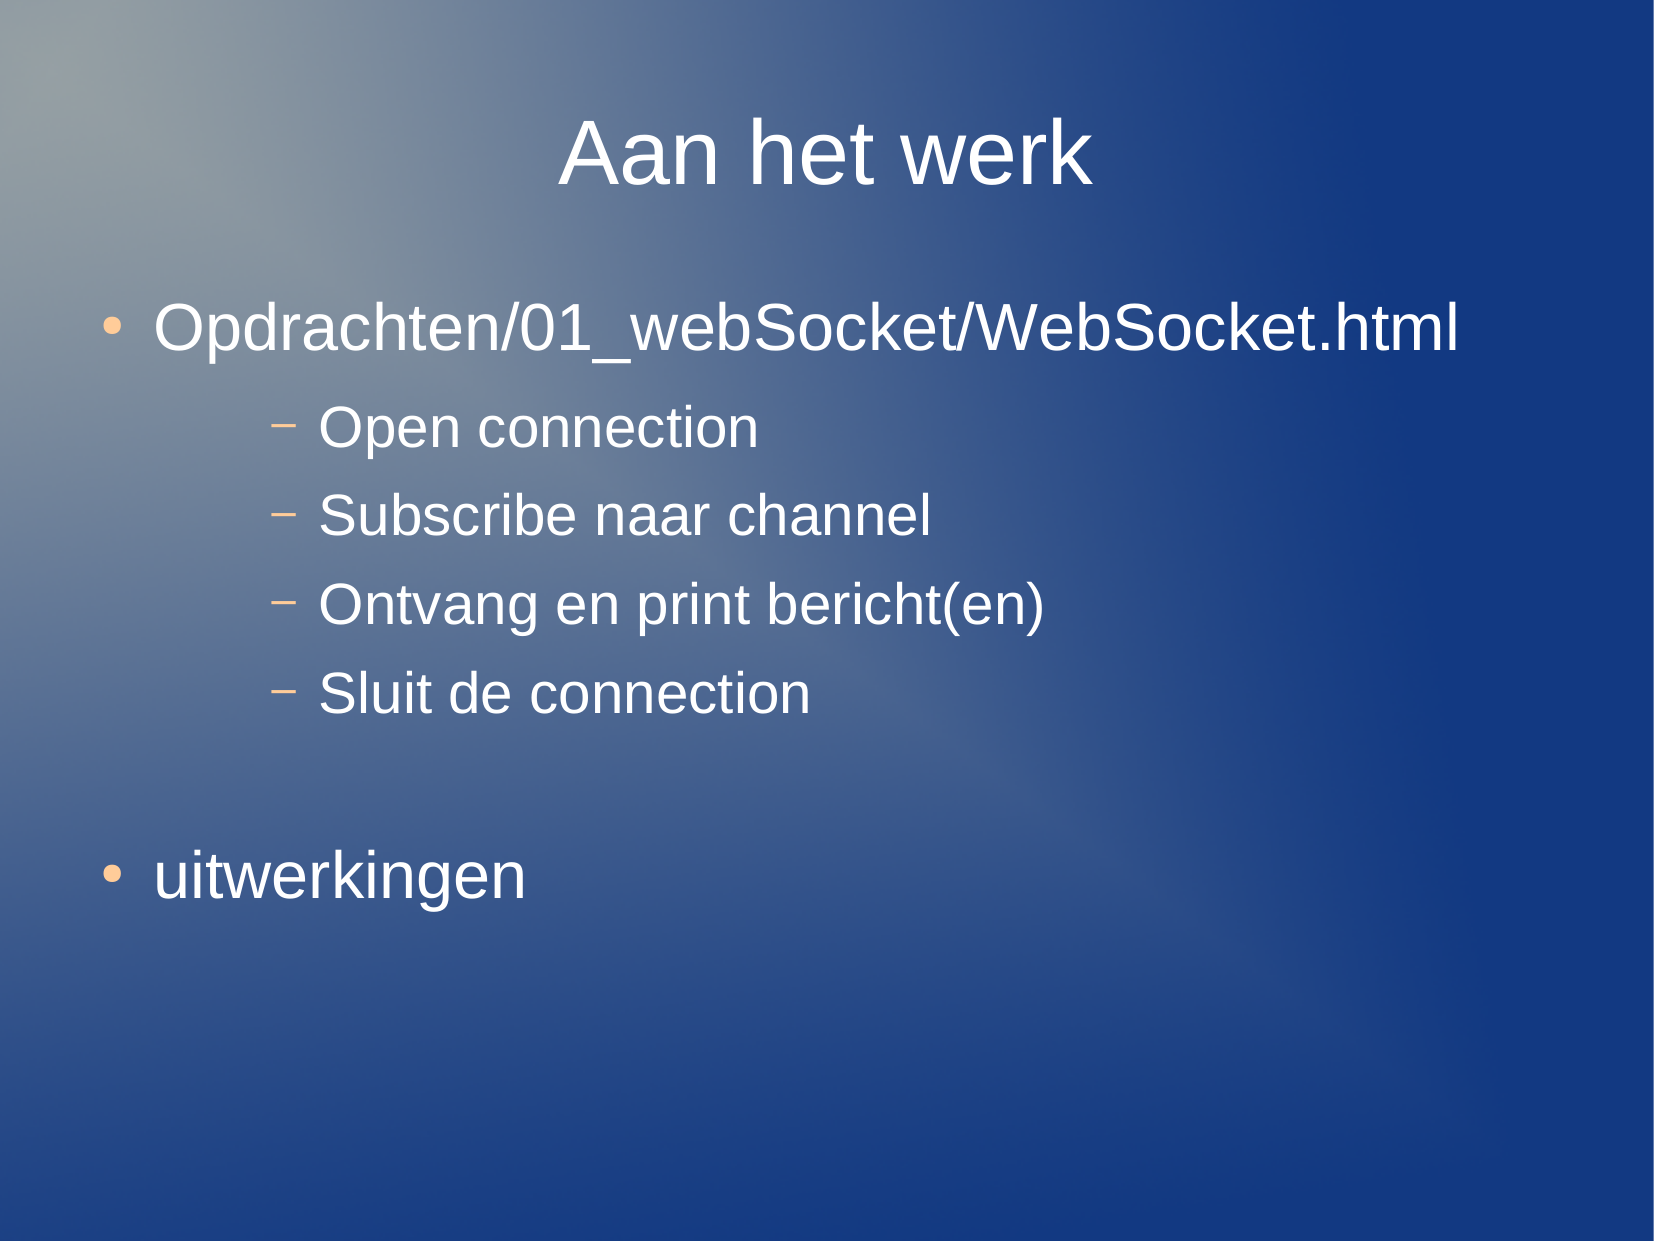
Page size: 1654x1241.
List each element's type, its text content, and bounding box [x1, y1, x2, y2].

picture [0, 0, 1654, 1241]
title Aan het werk [82, 49, 1571, 257]
list Opdrachten/01_webSocket/WebSocket.html Open connection Subscribe naar channel Ontvang en print bericht(en) Sluit de connection uitwerkingen [82, 290, 1571, 1010]
